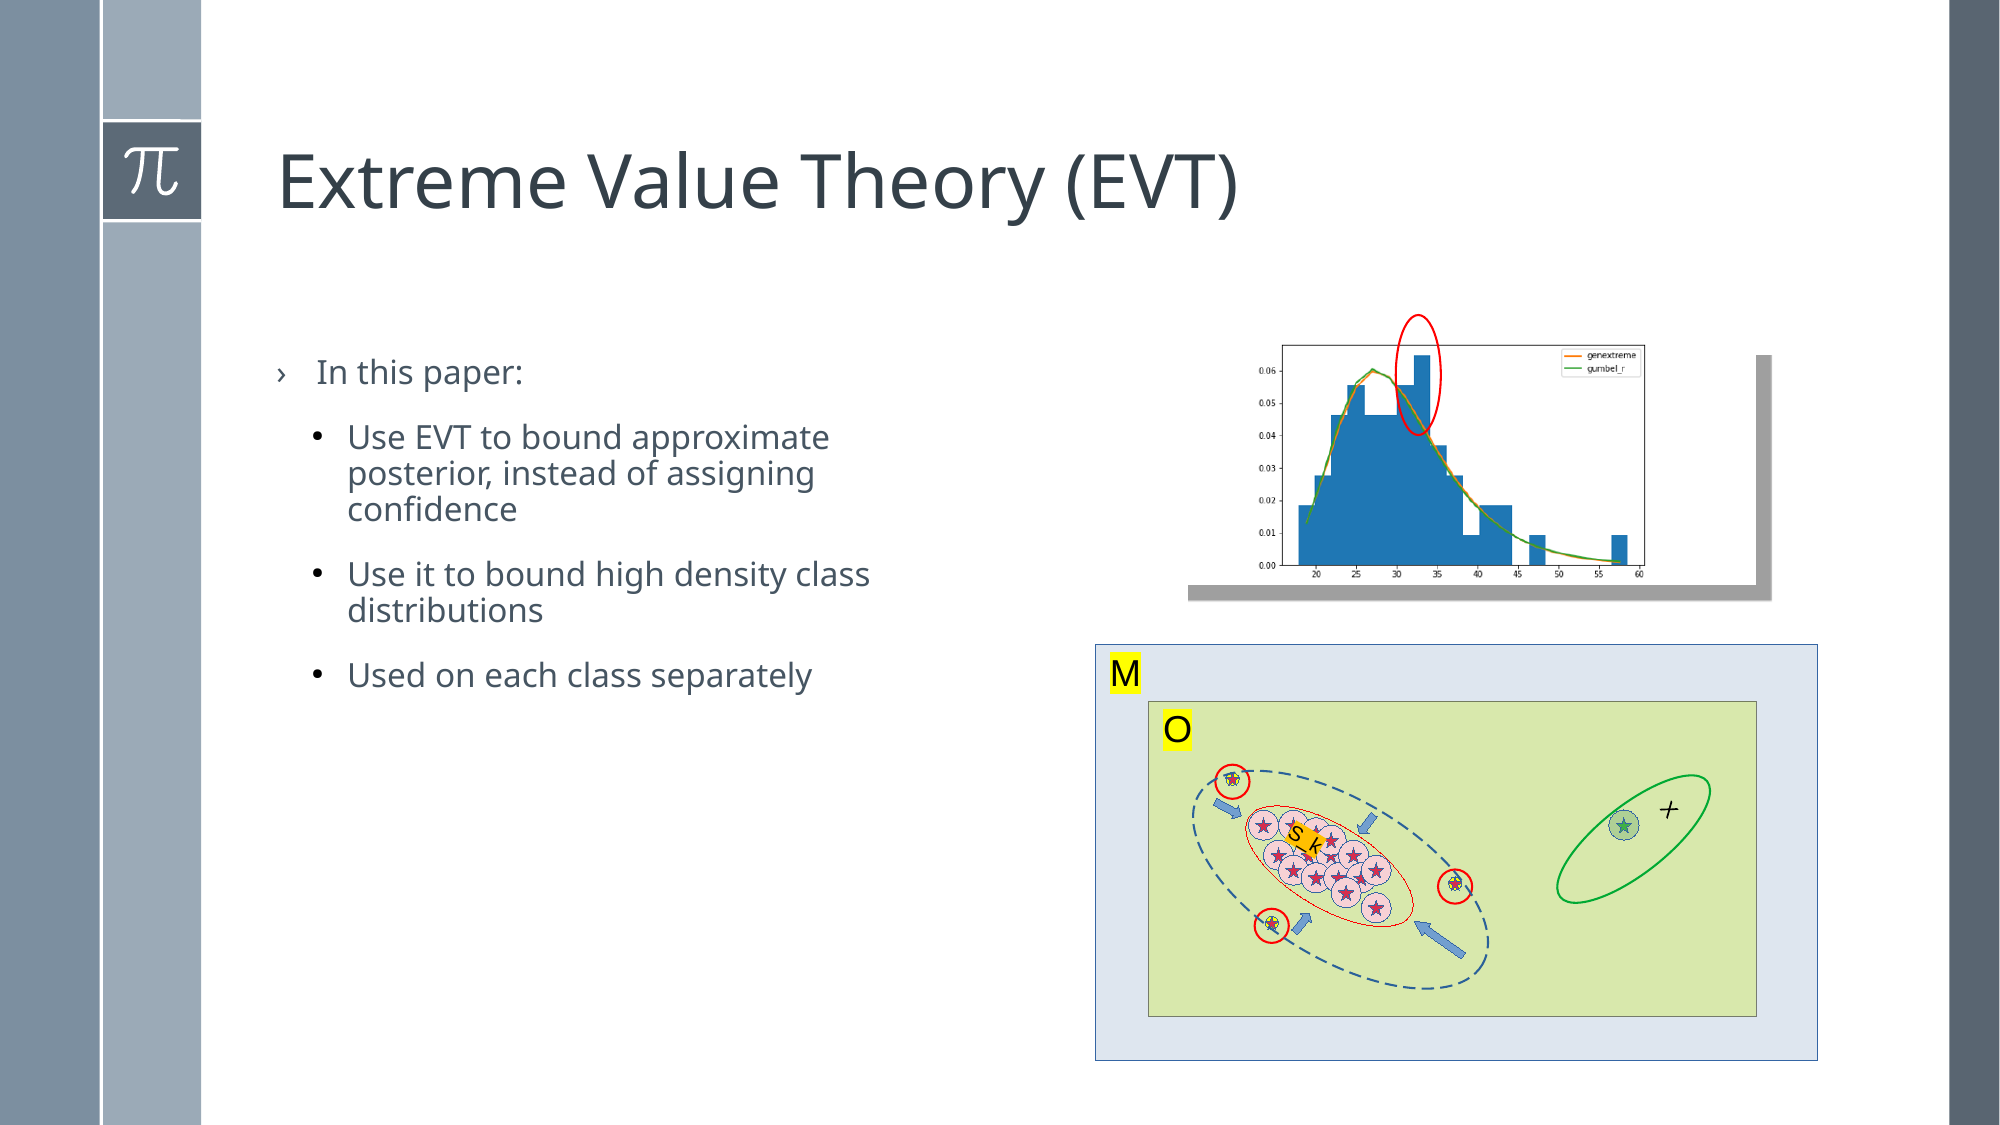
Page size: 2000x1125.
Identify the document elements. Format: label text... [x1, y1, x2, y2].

picture [1170, 337, 1756, 586]
text_box M [1095, 644, 1818, 1061]
text_box Extreme Value Theory (EVT) [261, 29, 1867, 233]
text_box In this paper: Use EVT to bound approximate posterior, instead of assigning confidence Use it to bound high density class distributions Used on each class separately [261, 262, 916, 1013]
text_box [1193, 764, 1489, 989]
text_box O [1148, 701, 1757, 1017]
text_box X [1557, 775, 1711, 903]
text_box [1395, 314, 1441, 436]
